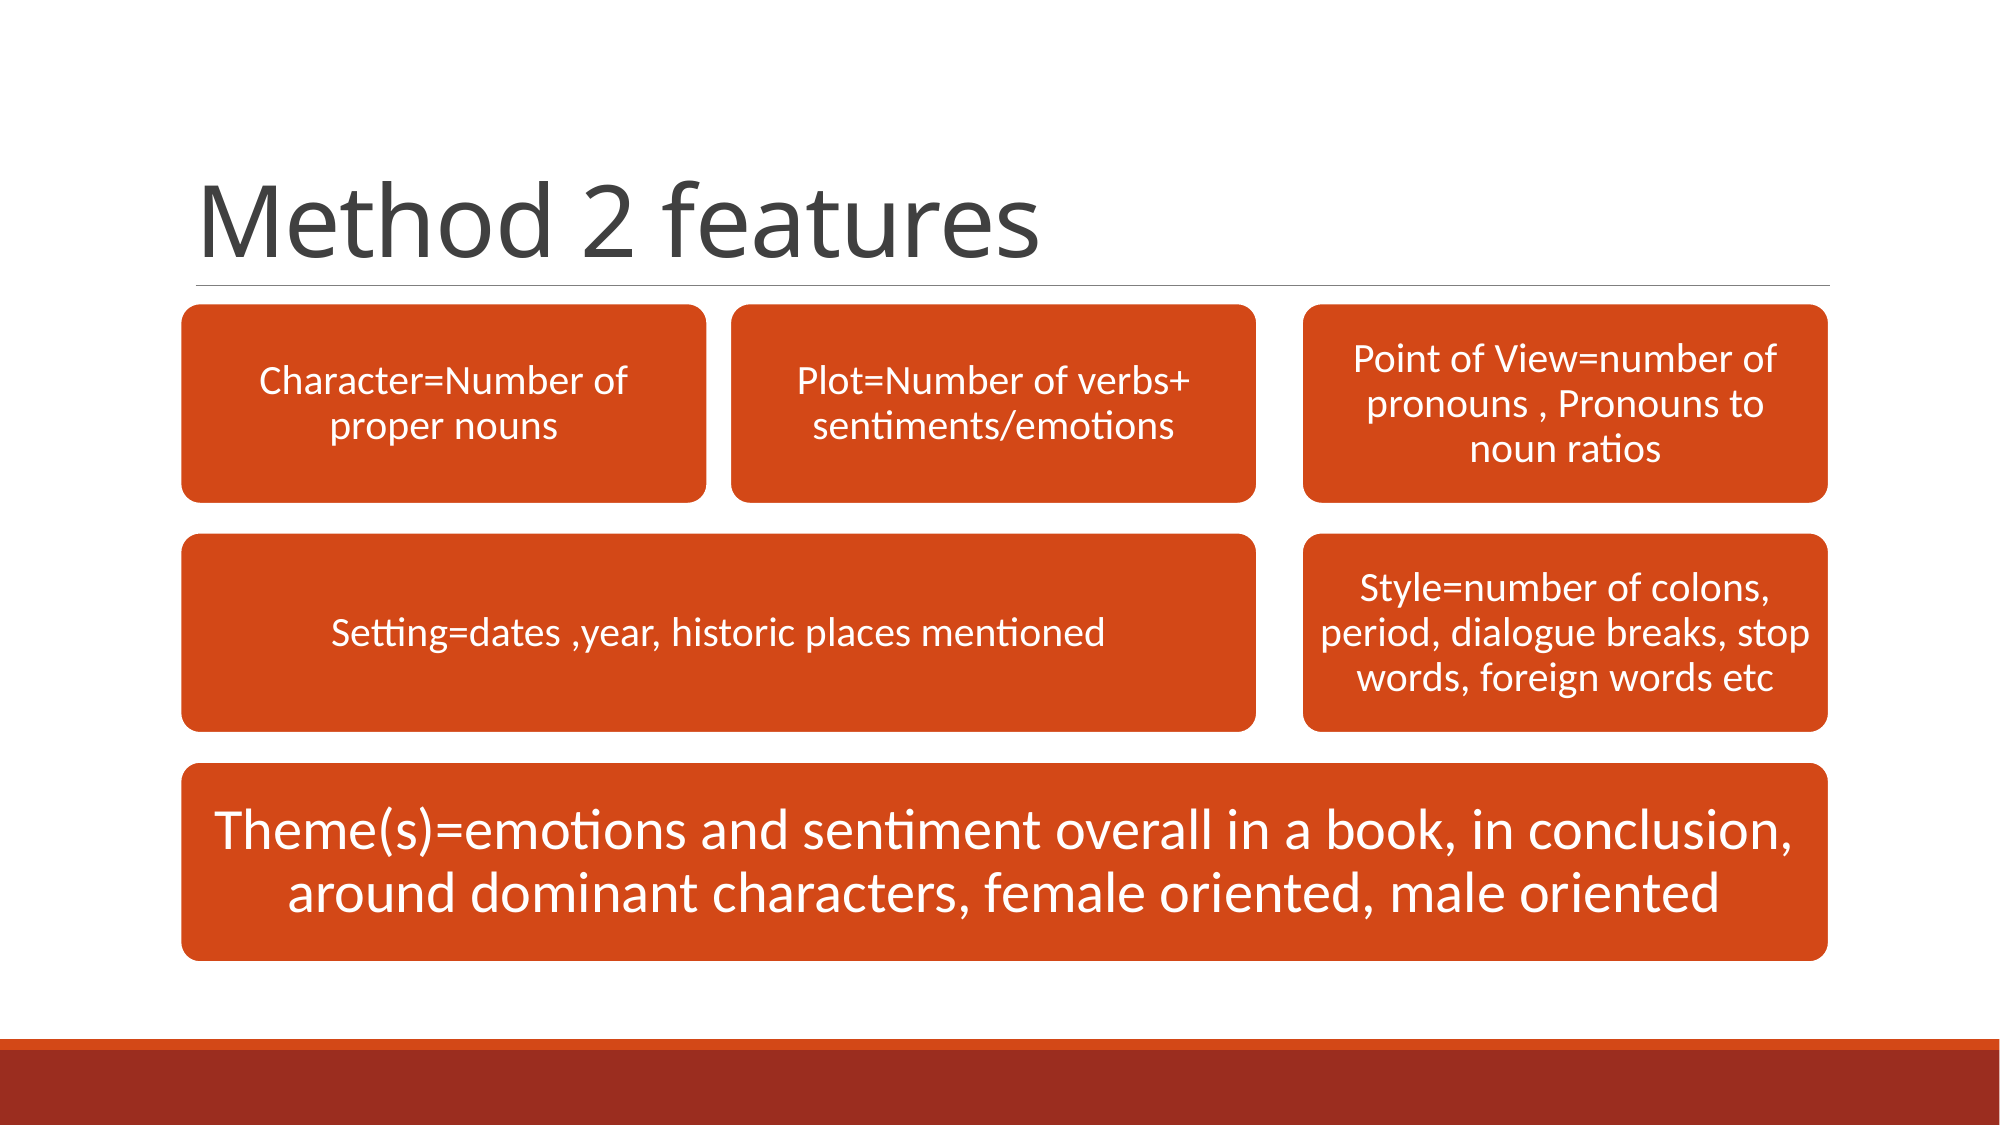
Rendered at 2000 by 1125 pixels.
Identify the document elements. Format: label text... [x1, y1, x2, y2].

title Method 2 features [179, 47, 1830, 286]
text_box Character=Number of proper nouns [180, 303, 708, 505]
text_box Style=number of colons, period, dialogue breaks, stop words, foreign words etc [1301, 532, 1830, 734]
text_box Point of View=number of pronouns , Pronouns to noun ratios [1301, 303, 1830, 505]
text_box Theme(s)=emotions and sentiment overall in a book, in conclusion, around dominant characters, female oriented, male oriented [180, 761, 1830, 963]
text_box Plot=Number of verbs+ sentiments/emotions [729, 303, 1258, 505]
text_box Setting=dates ,year, historic places mentioned [180, 532, 1258, 734]
